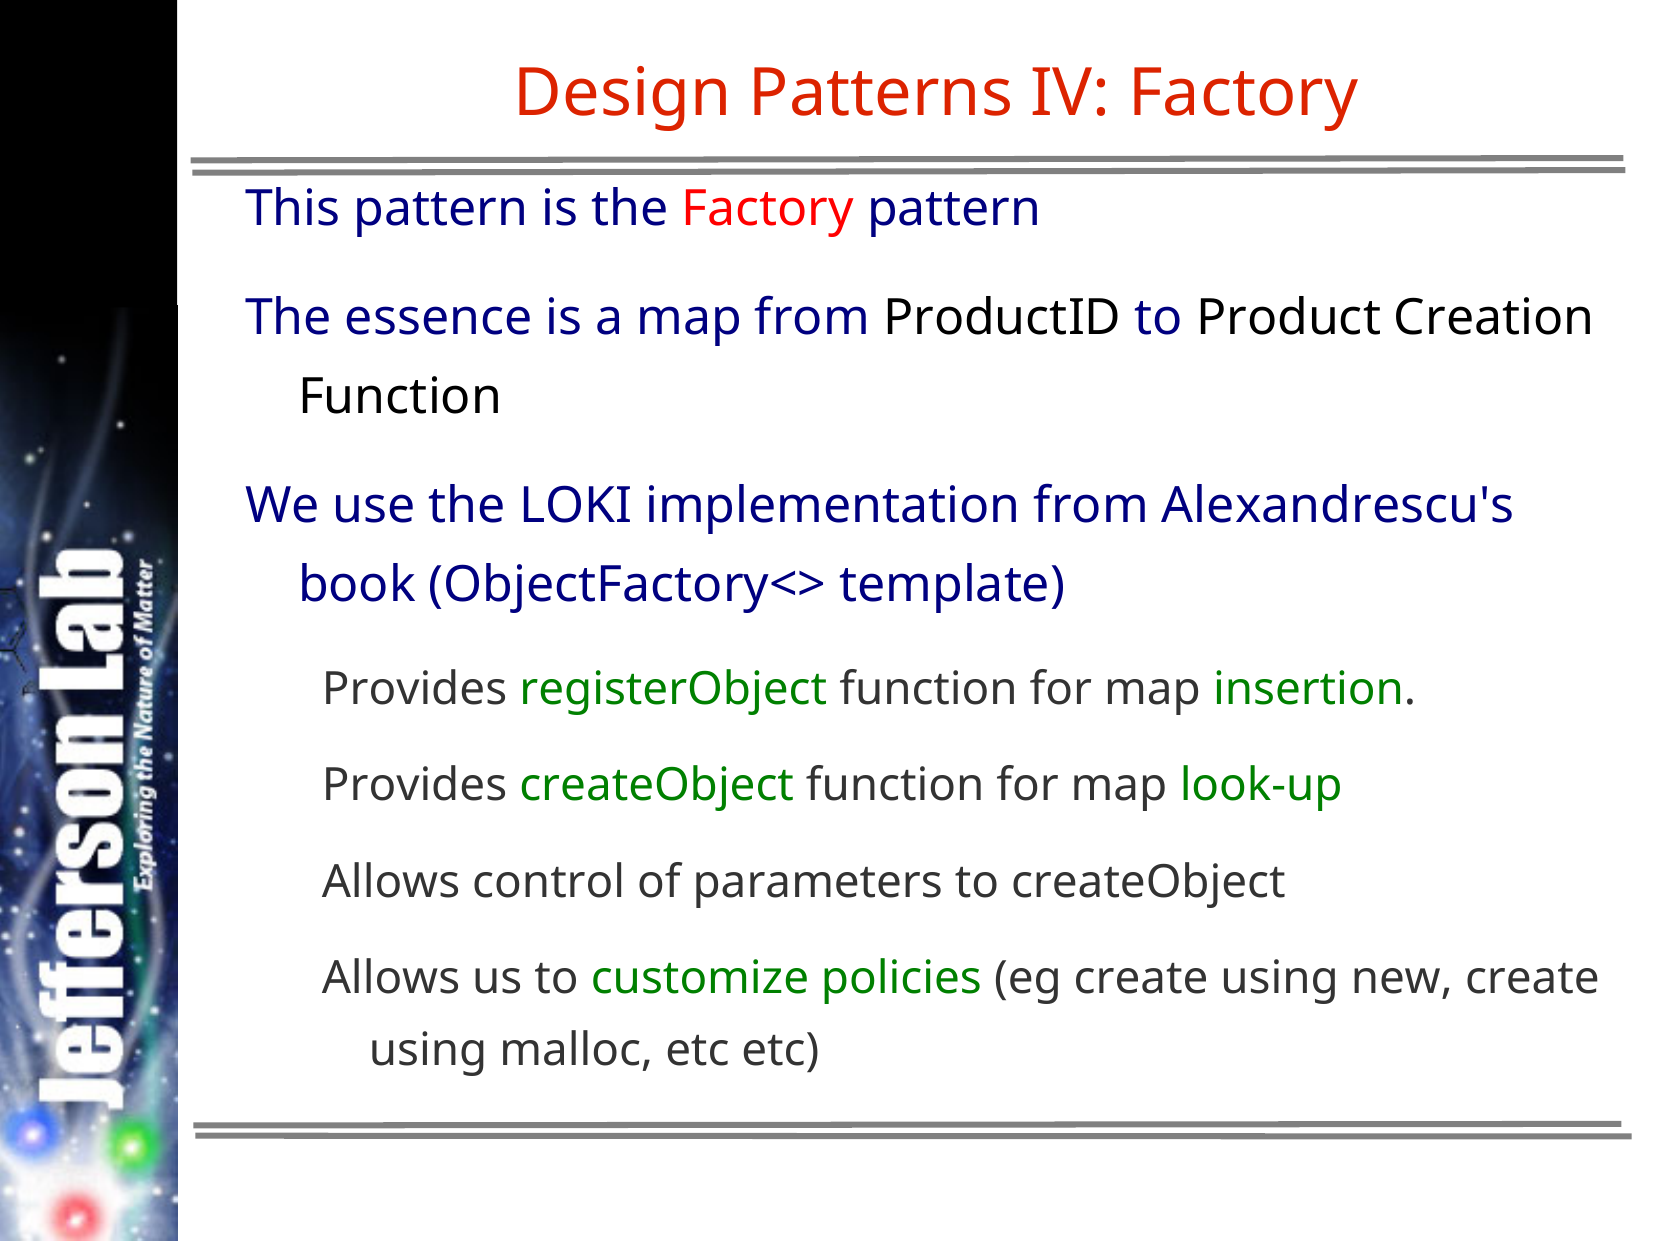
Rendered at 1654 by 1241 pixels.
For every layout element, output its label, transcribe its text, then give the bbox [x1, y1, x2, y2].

list This pattern is the Factory pattern The essence is a map from ProductID to Product Creation Function We use the LOKI implementation from Alexandrescu's book (ObjectFactory<> template) Provides registerObject function for map insertion. Provides createObject function for map look-up Allows control of parameters to createObject Allows us to customize policies (eg create using new, create using malloc, etc etc) [227, 161, 1628, 1083]
picture [0, 308, 178, 1241]
title Design Patterns IV: Factory [235, 17, 1638, 149]
